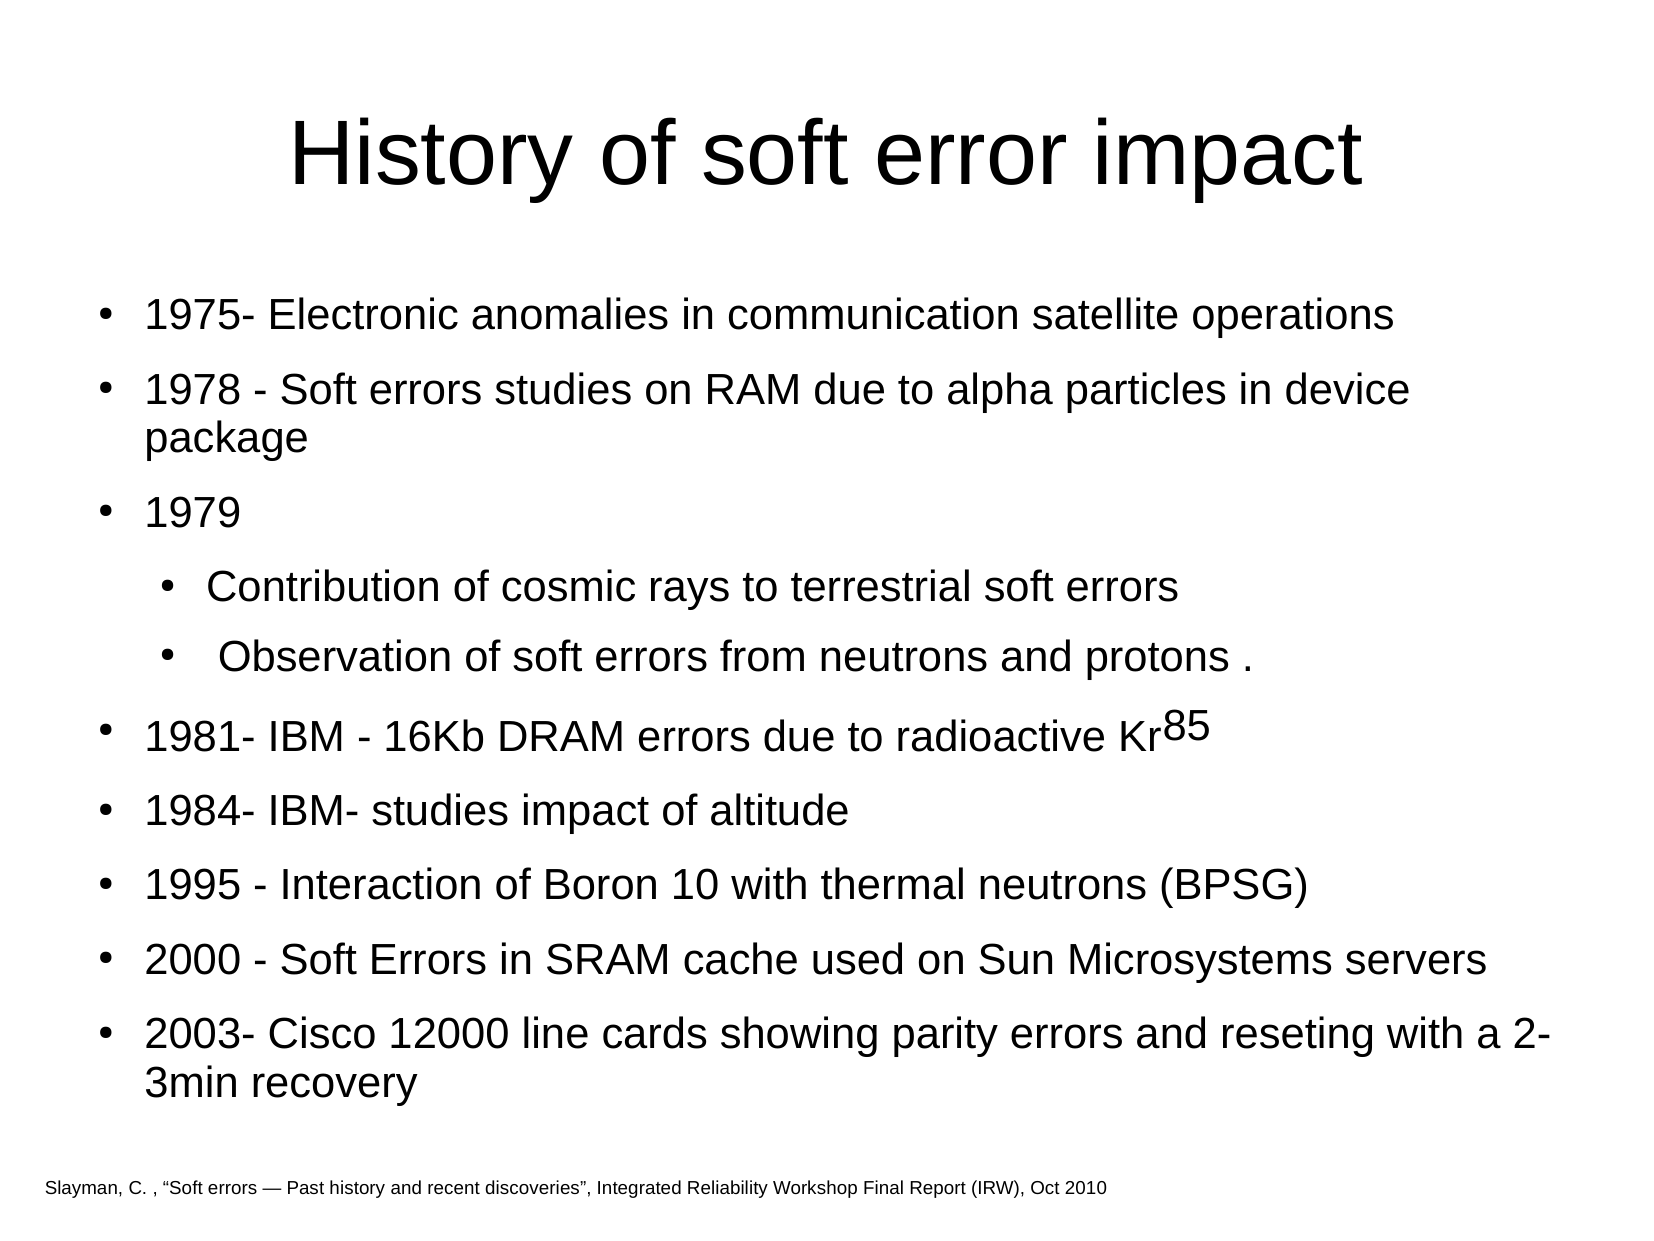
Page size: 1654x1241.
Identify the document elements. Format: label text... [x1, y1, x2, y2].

text_box Slayman, C. , “Soft errors — Past history and recent discoveries”, Integrated Reliability Workshop Final Report (IRW), Oct 2010 [30, 1170, 1246, 1206]
list 1975- Electronic anomalies in communication satellite operations 1978 - Soft errors studies on RAM due to alpha particles in device package 1979 Contribution of cosmic rays to terrestrial soft errors Observation of soft errors from neutrons and protons . 1981- IBM - 16Kb DRAM errors due to radioactive Kr85 1984- IBM- studies impact of altitude 1995 - Interaction of Boron 10 with thermal neutrons (BPSG) 2000 - Soft Errors in SRAM cache used on Sun Microsystems servers 2003- Cisco 12000 line cards showing parity errors and reseting with a 2-3min recovery [82, 290, 1571, 1109]
title History of soft error impact [82, 49, 1571, 257]
